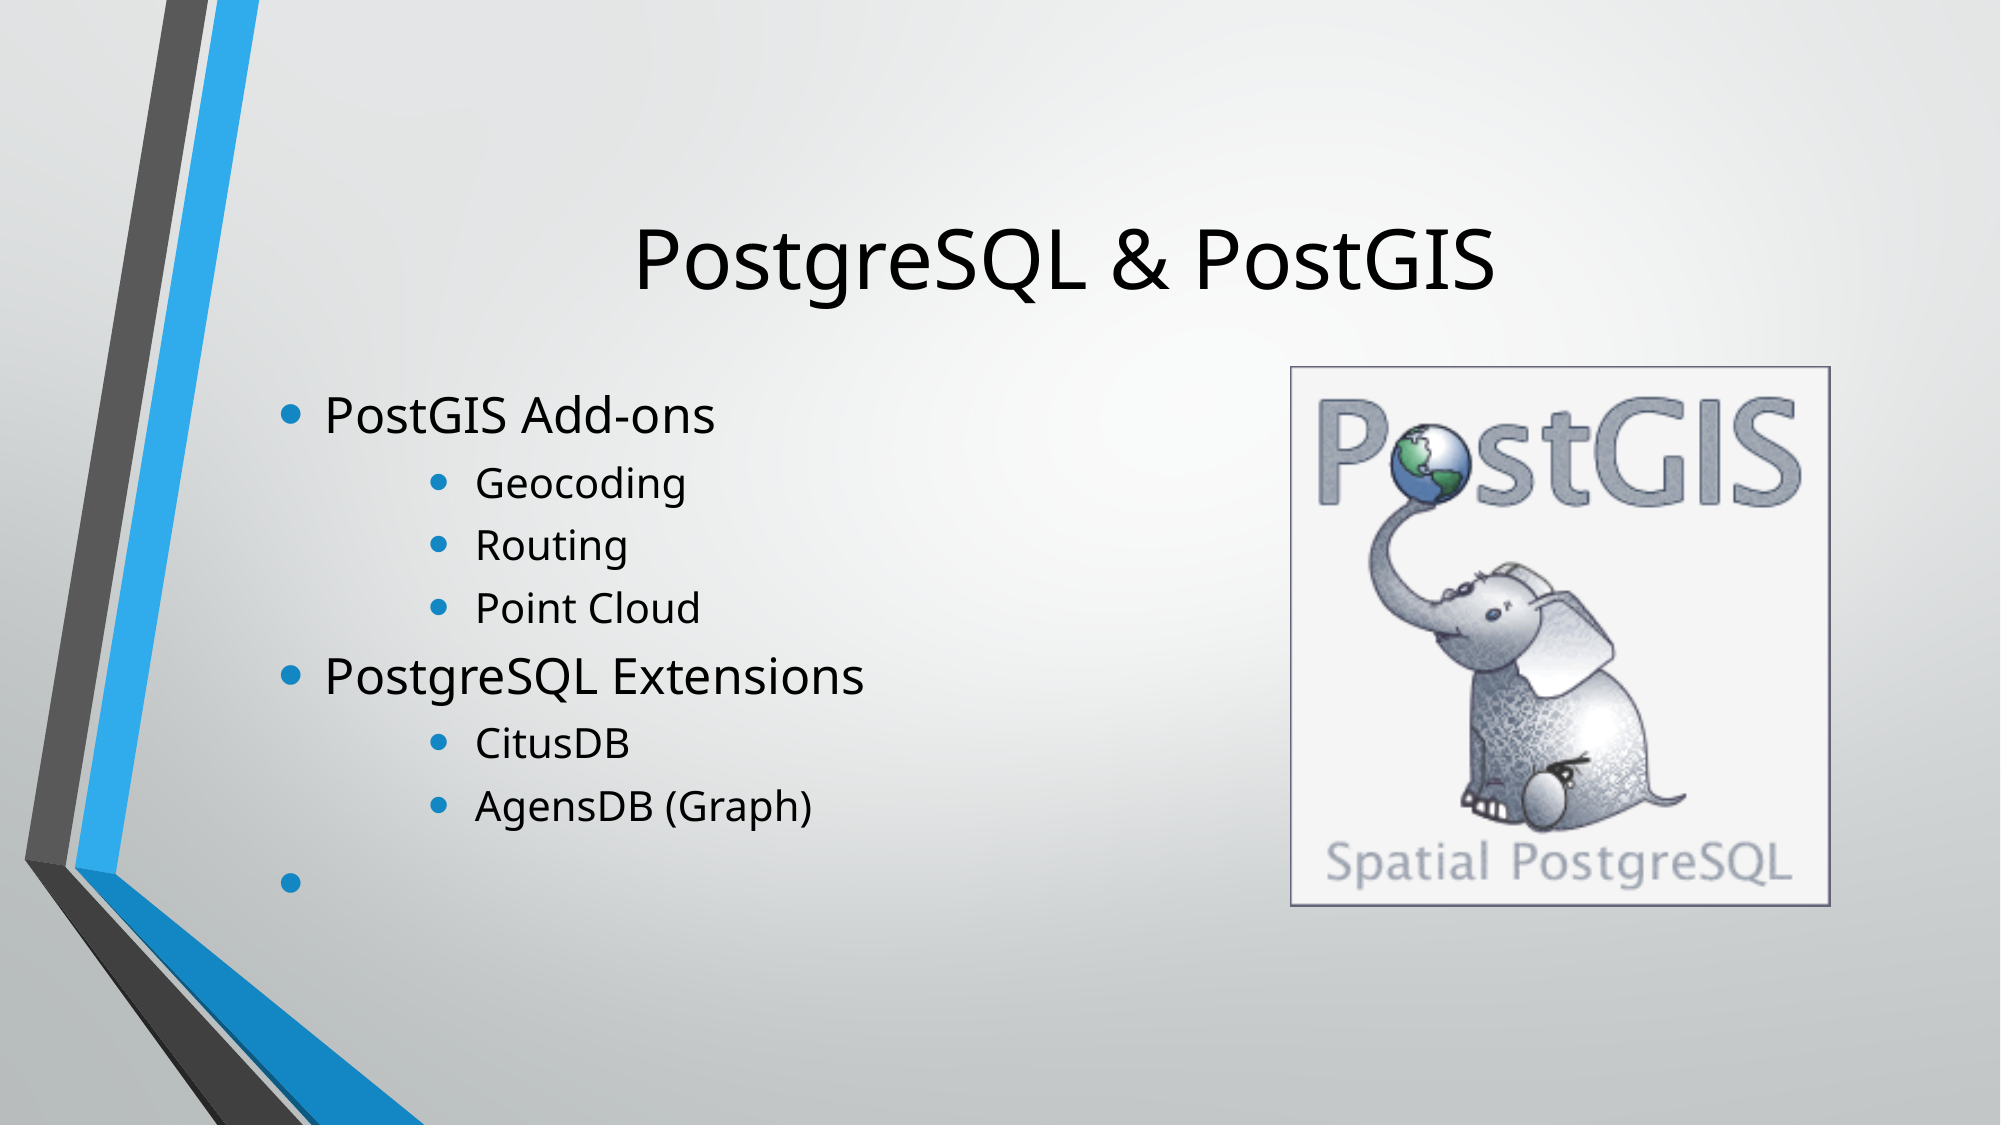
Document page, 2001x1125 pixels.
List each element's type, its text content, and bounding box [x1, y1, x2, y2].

list PostGIS Add-ons Geocoding Routing Point Cloud PostgreSQL Extensions CitusDB AgensDB (Graph) [263, 345, 1155, 961]
picture [1290, 366, 1831, 907]
title PostgreSQL & PostGIS [243, 112, 1887, 400]
